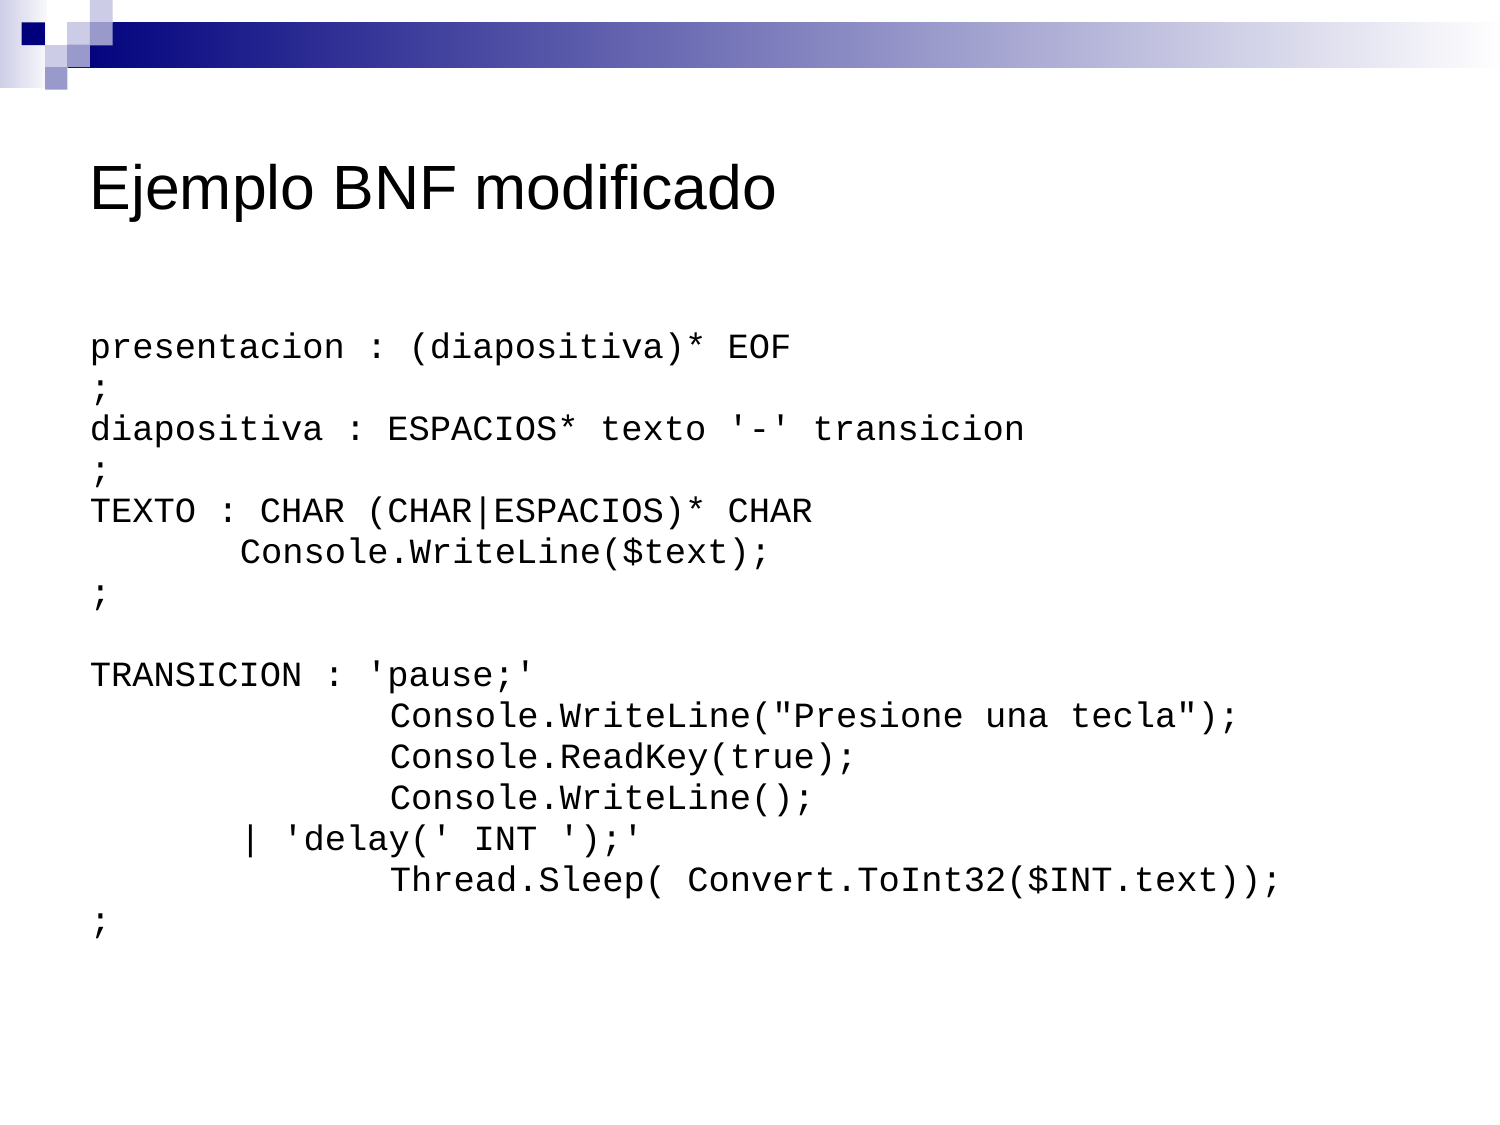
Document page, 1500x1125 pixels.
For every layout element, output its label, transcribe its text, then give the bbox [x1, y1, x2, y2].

list presentacion : (diapositiva)* EOF ; diapositiva : ESPACIOS* texto '-' transicion ; TEXTO : CHAR (CHAR|ESPACIOS)* CHAR Console.WriteLine($text); ; TRANSICION : 'pause;' Console.WriteLine("Presione una tecla"); Console.ReadKey(true); Console.WriteLine(); | 'delay(' INT ');' Thread.Sleep( Convert.ToInt32($INT.text)); ; [75, 324, 1426, 974]
title Ejemplo BNF modificado [75, 75, 1426, 301]
